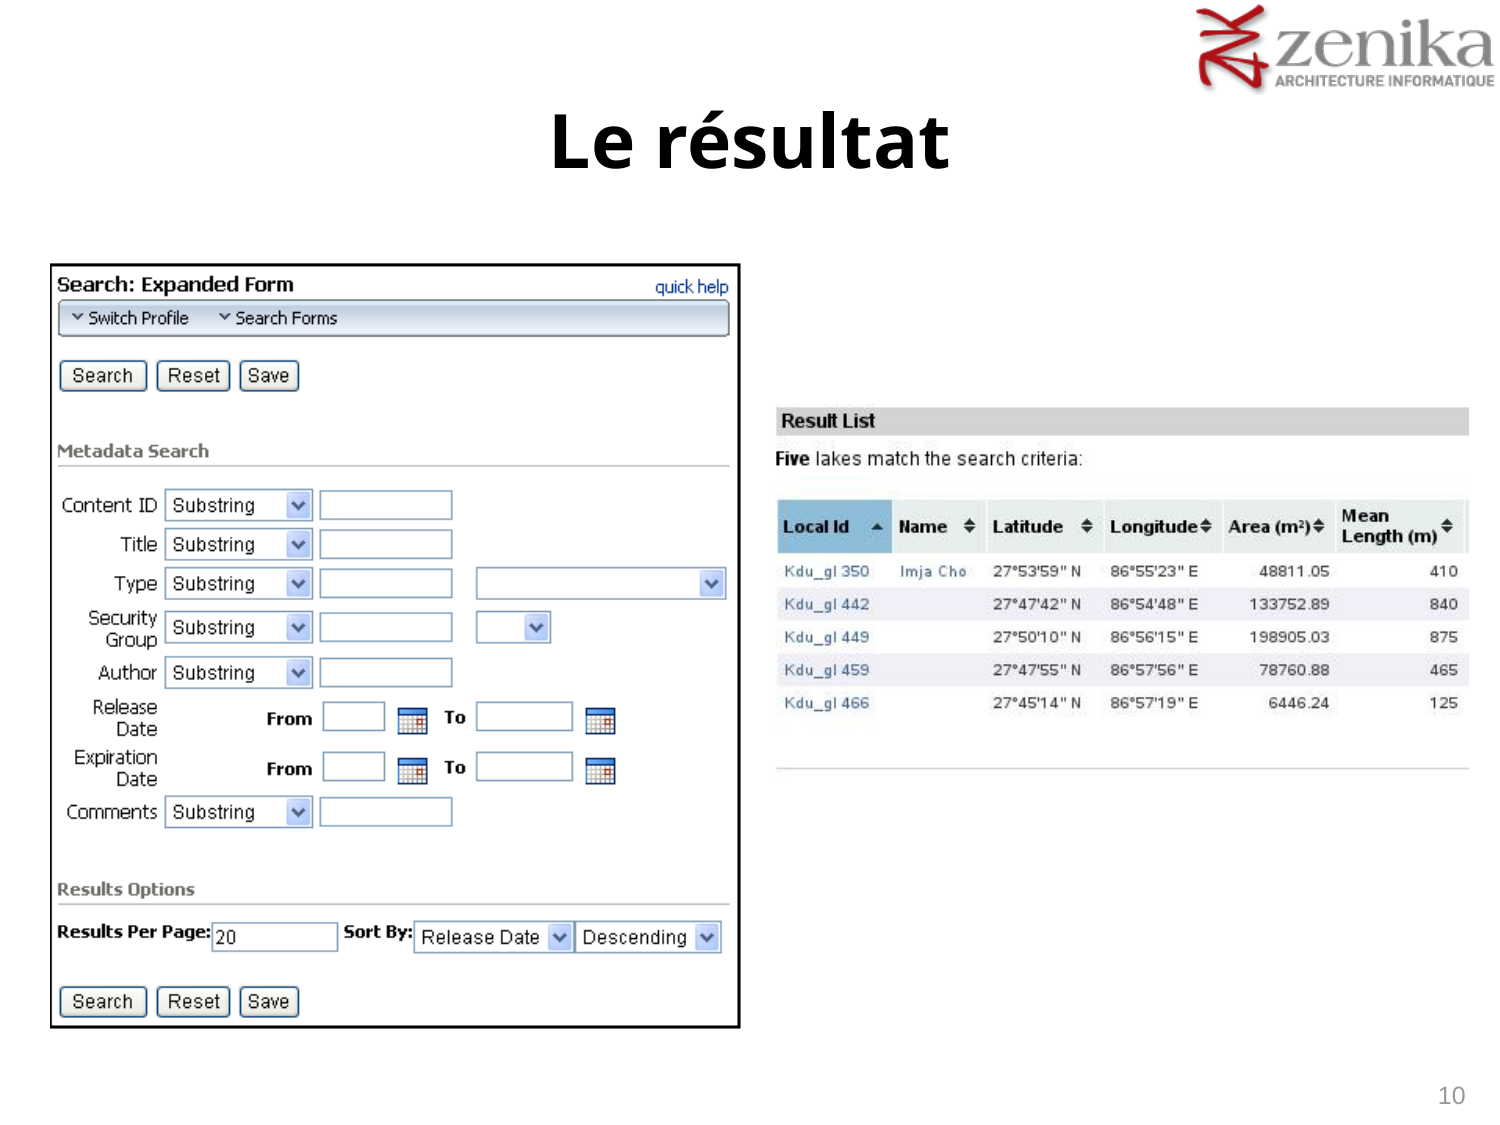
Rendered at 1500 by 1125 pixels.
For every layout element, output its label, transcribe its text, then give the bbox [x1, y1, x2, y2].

picture [1190, 0, 1500, 95]
text_box Le résultat [75, 29, 1425, 248]
text_box [50, 262, 744, 1032]
text_box [775, 403, 1470, 815]
